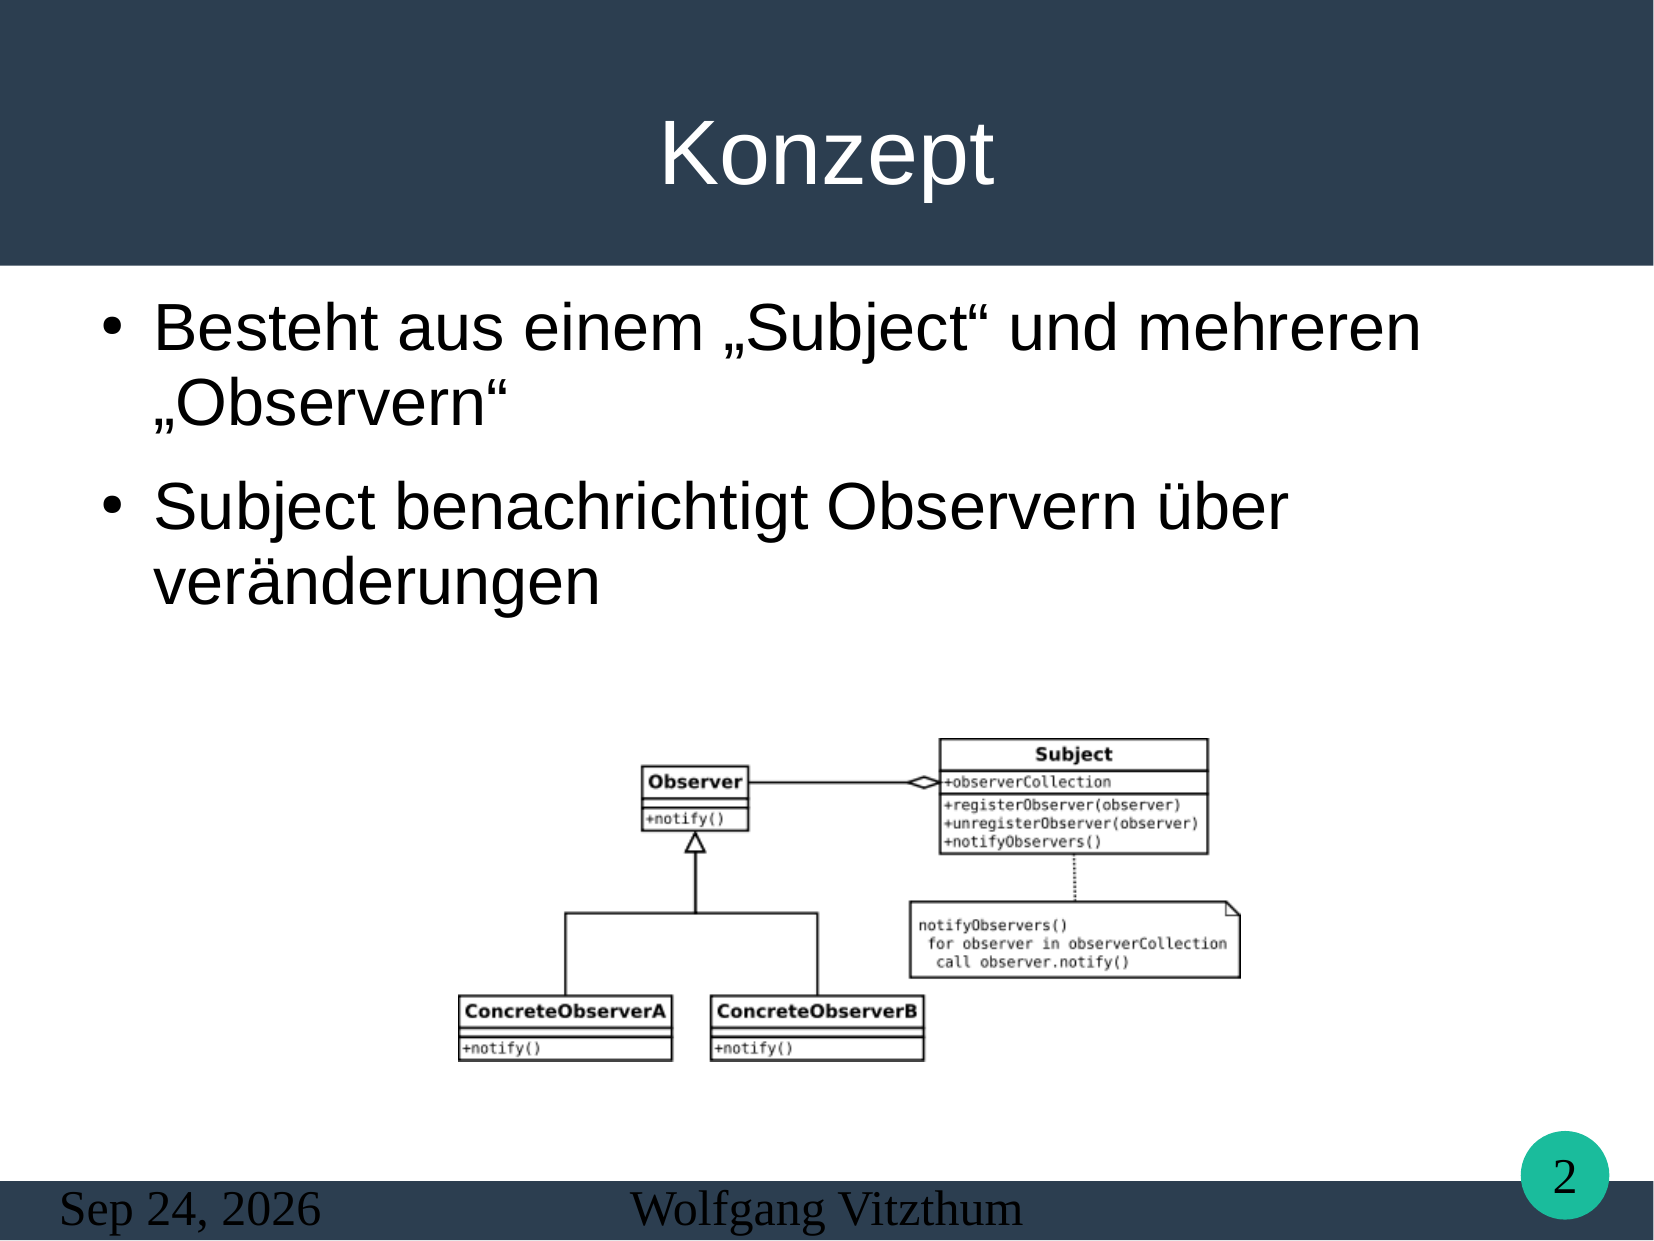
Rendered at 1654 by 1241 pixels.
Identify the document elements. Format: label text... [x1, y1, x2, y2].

list Besteht aus einem „Subject“ und mehreren „Observern“ Subject benachrichtigt Observern über veränderungen [82, 290, 1571, 1010]
picture [458, 738, 1241, 1062]
title Konzept [82, 49, 1571, 257]
